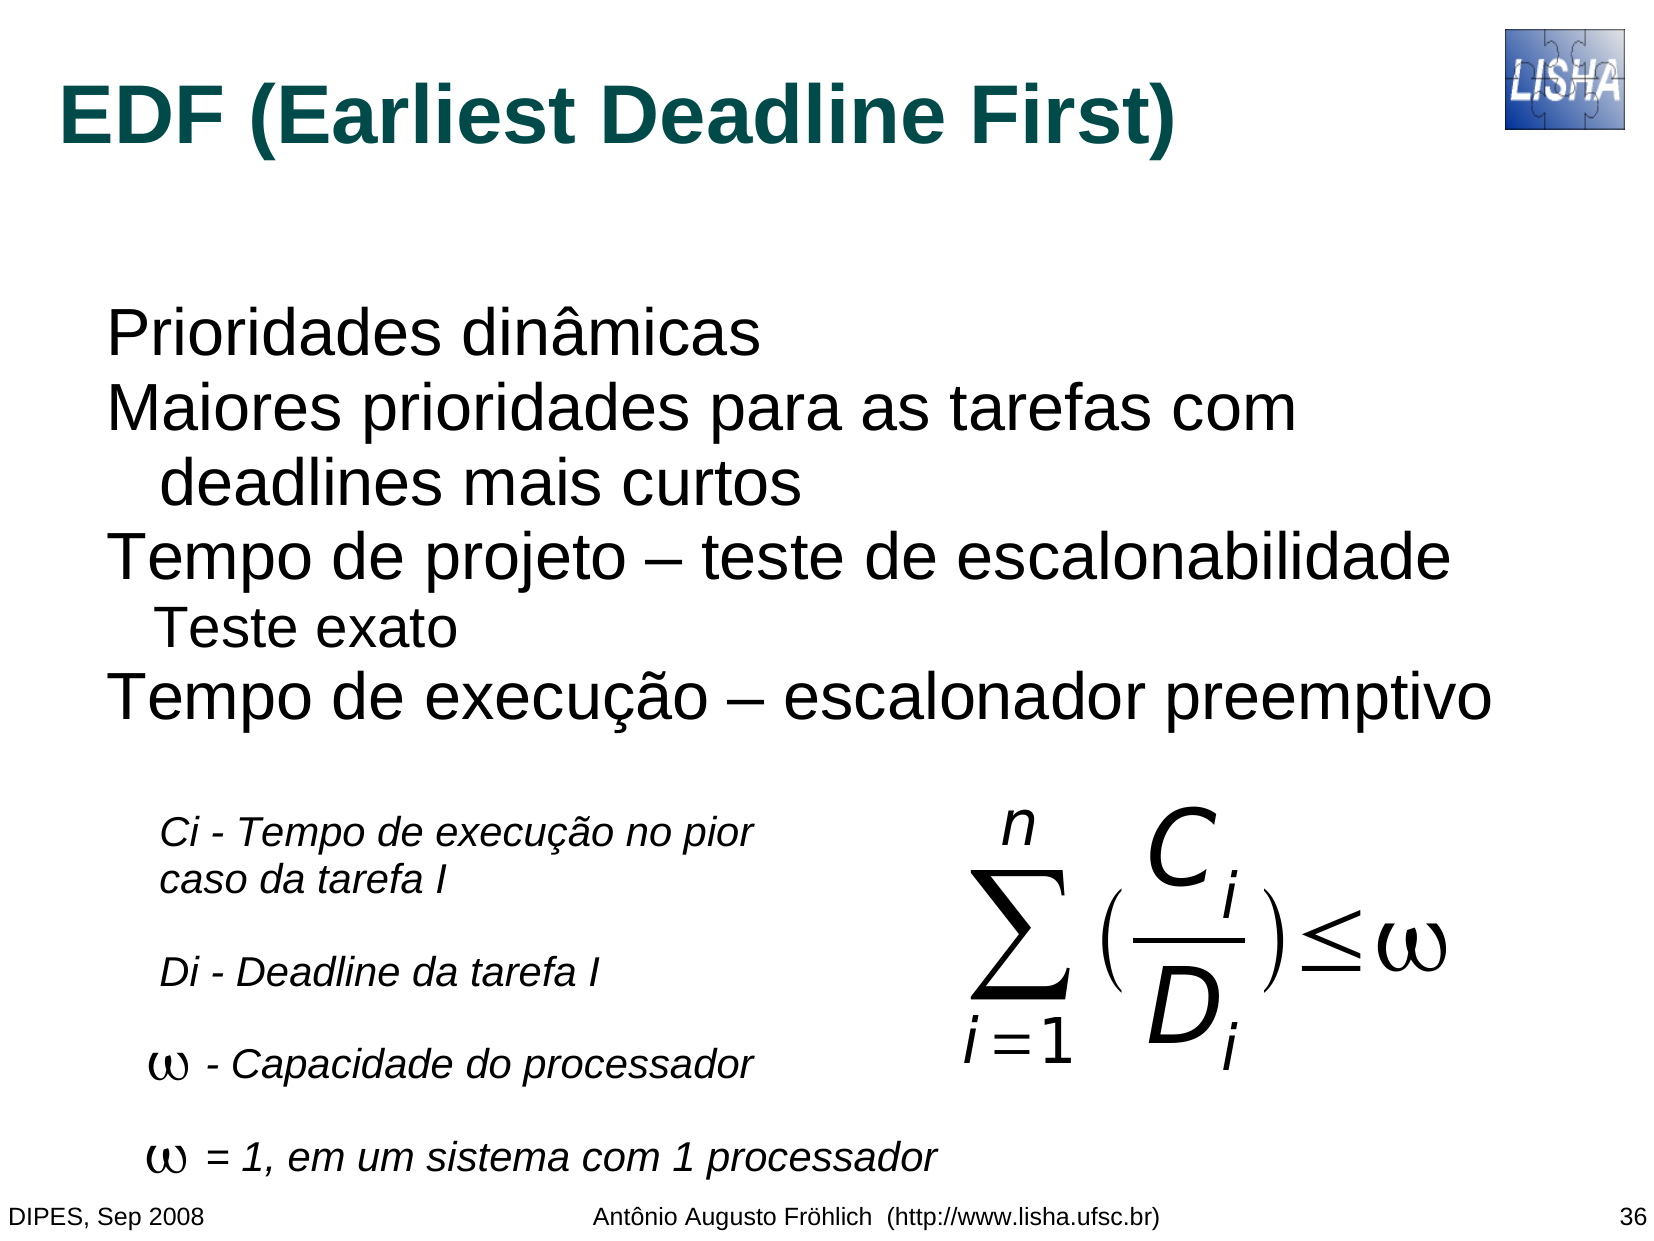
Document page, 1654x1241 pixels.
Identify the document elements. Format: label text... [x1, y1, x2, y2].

picture [1505, 29, 1625, 130]
chart [937, 786, 1476, 1088]
list Prioridades dinâmicas Maiores prioridades para as tarefas com deadlines mais curtos Tempo de projeto – teste de escalonabilidade Teste exato Tempo de execução – escalonador preemptivo Ci - Tempo de execução no pior caso da tarefa I Di - Deadline da tarefa I - Capacidade do processador = 1, em um sistema com 1 processador [59, 295, 1595, 1182]
chart [130, 1116, 204, 1192]
title EDF (Earliest Deadline First) [58, 11, 1463, 219]
chart [131, 1024, 206, 1100]
